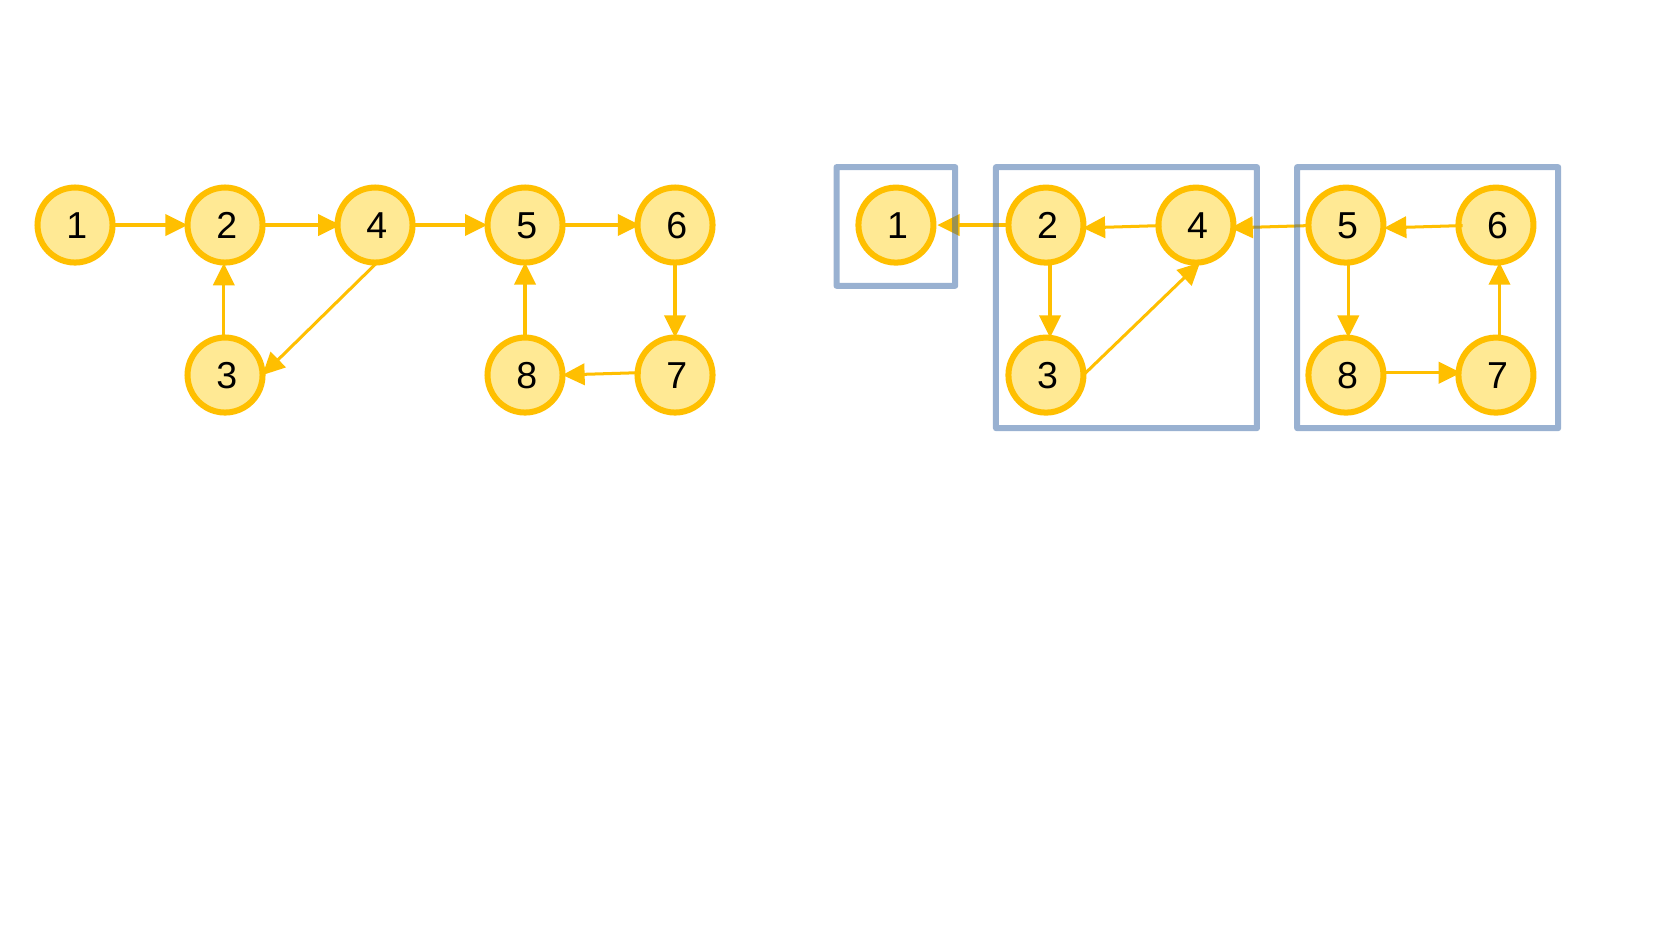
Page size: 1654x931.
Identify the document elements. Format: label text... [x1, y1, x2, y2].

text_box 8 [487, 337, 563, 413]
text_box 6 [637, 187, 713, 263]
text_box 1 [37, 187, 113, 263]
text_box [1297, 167, 1559, 429]
text_box 5 [487, 187, 563, 263]
text_box 3 [187, 337, 263, 413]
text_box 4 [337, 187, 413, 263]
text_box 7 [637, 337, 713, 413]
text_box [995, 167, 1257, 429]
text_box [836, 167, 956, 286]
text_box 2 [187, 187, 263, 263]
